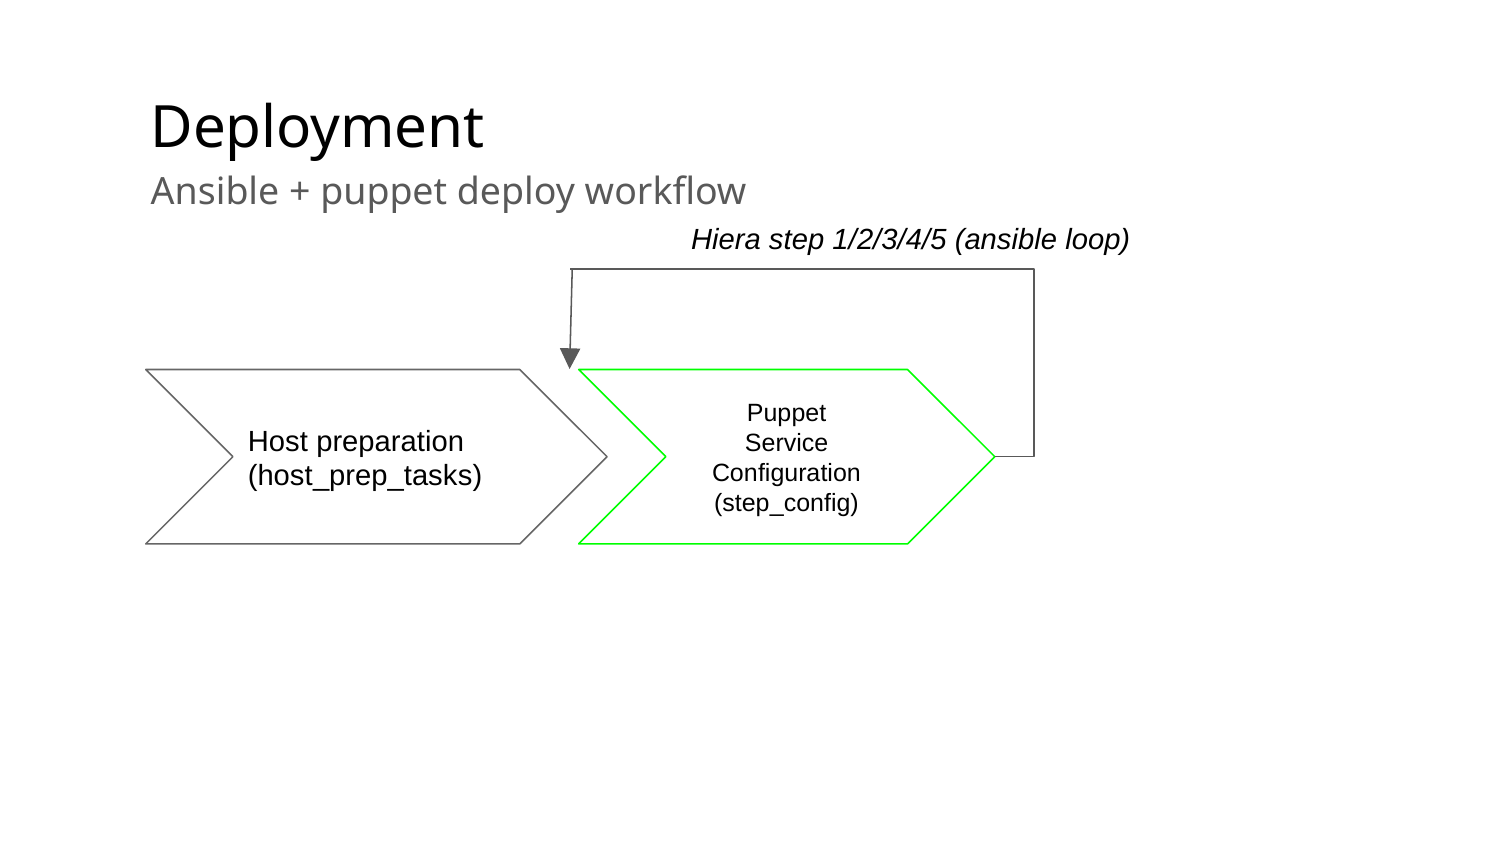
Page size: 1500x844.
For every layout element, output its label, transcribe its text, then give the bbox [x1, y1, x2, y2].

text_box Host preparation (host_prep_tasks) [145, 369, 608, 544]
subtitle Ansible + puppet deploy workflow [135, 152, 1365, 261]
text_box Hiera step 1/2/3/4/5 (ansible loop) [676, 205, 1235, 269]
text_box Puppet Service Configuration (step_config) [578, 369, 995, 544]
title Deployment [135, 0, 1365, 152]
